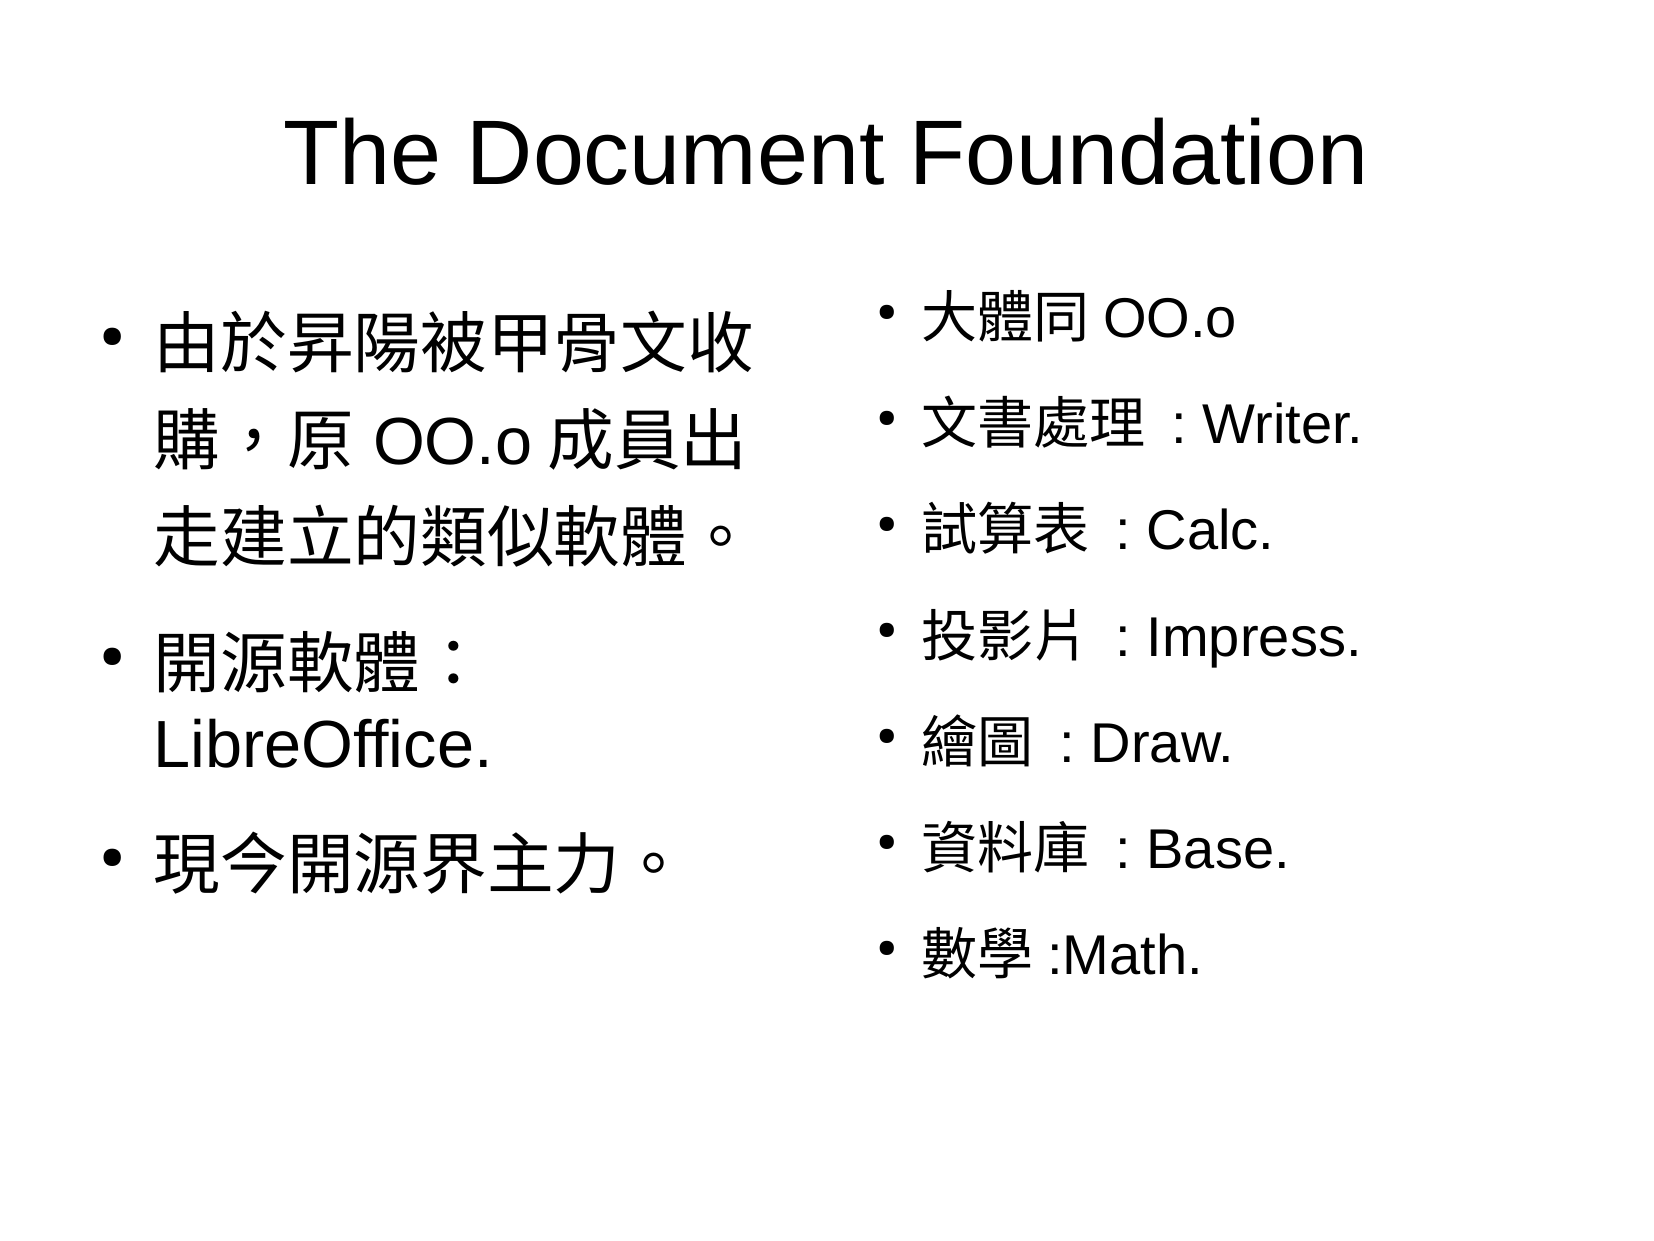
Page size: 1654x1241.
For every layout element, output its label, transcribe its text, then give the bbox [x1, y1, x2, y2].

list 由於昇陽被甲骨文收購，原OO.o成員出走建立的類似軟體。 開源軟體：LibreOffice. 現今開源界主力。 [82, 290, 809, 1010]
title The Document Foundation [82, 49, 1571, 257]
list 大體同OO.o 文書處理 : Writer. 試算表 : Calc. 投影片 : Impress. 繪圖 : Draw. 資料庫 : Base. 數學:Math. [862, 272, 1589, 993]
